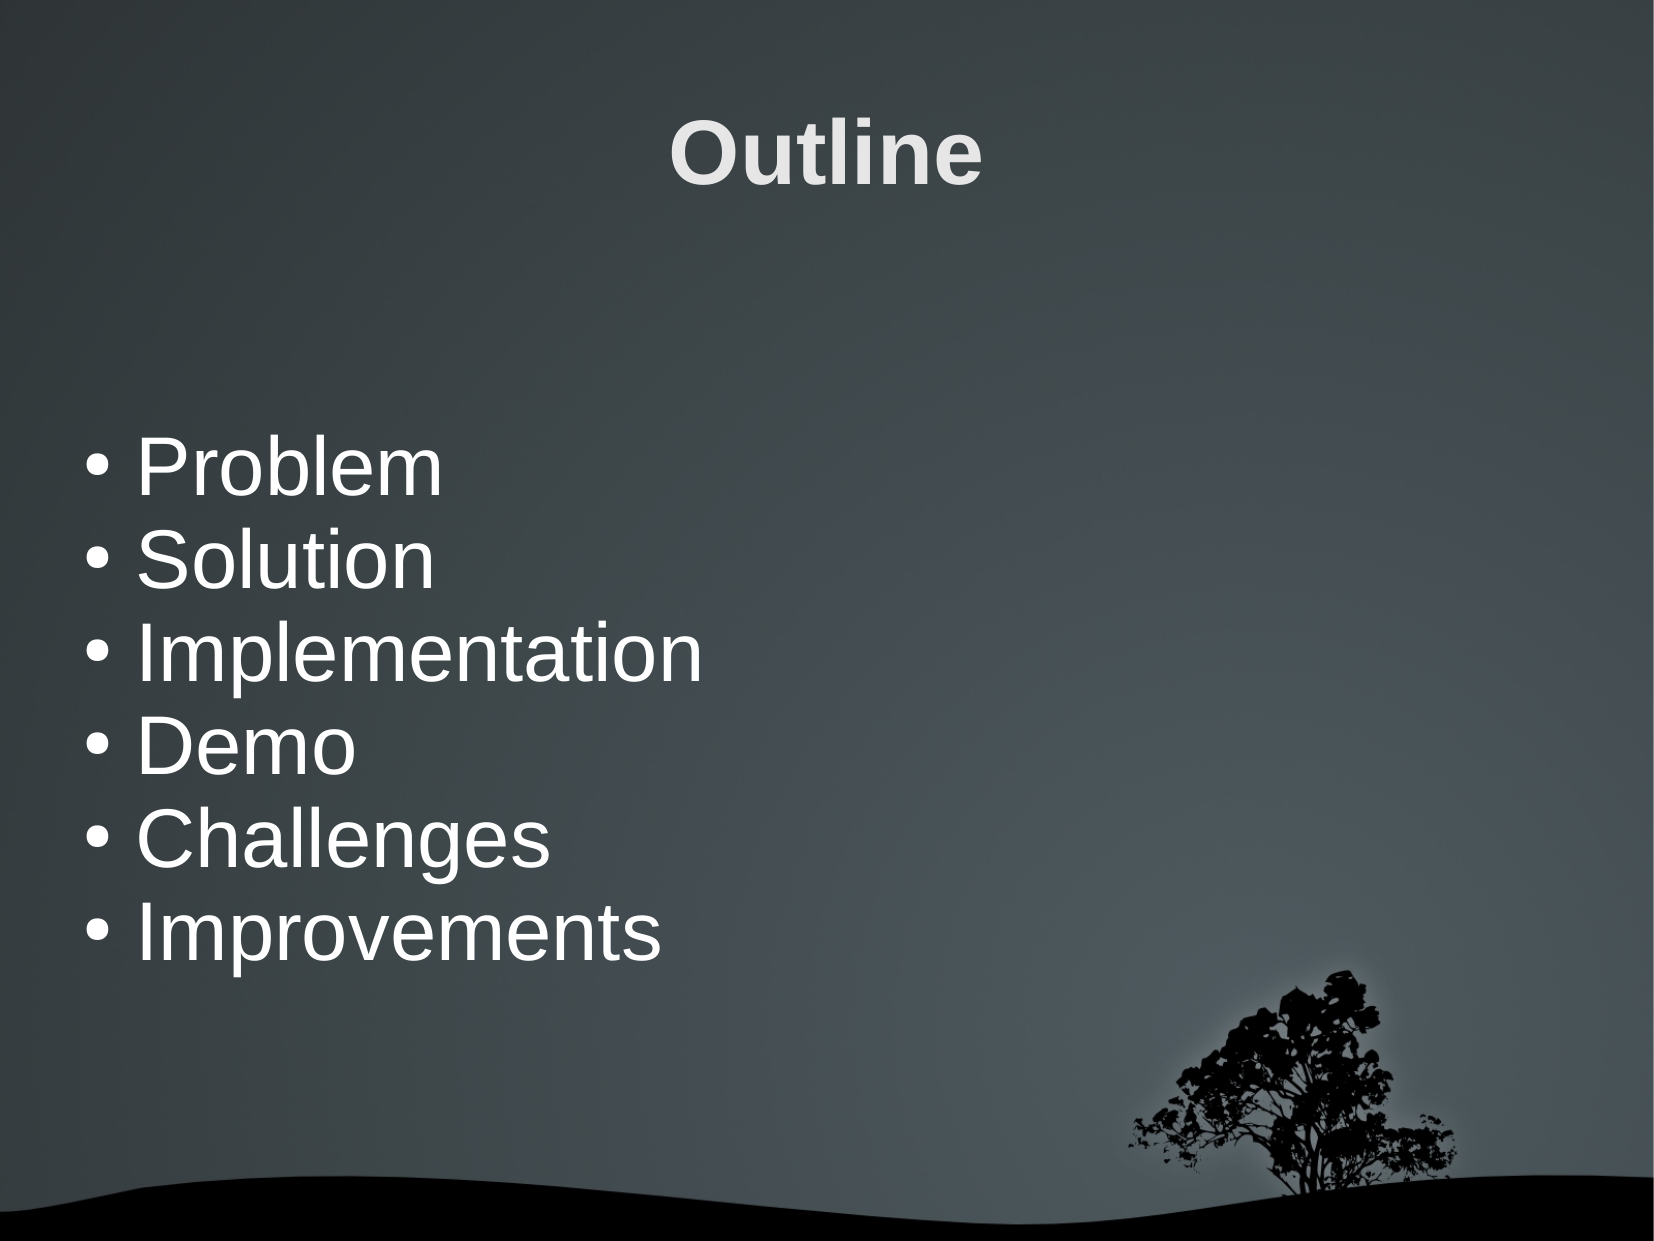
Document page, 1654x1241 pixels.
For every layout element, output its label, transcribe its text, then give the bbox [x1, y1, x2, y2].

subtitle Problem Solution Implementation Demo Challenges Improvements [82, 290, 1571, 1109]
picture [0, 0, 1654, 1241]
title Outline [82, 49, 1571, 257]
